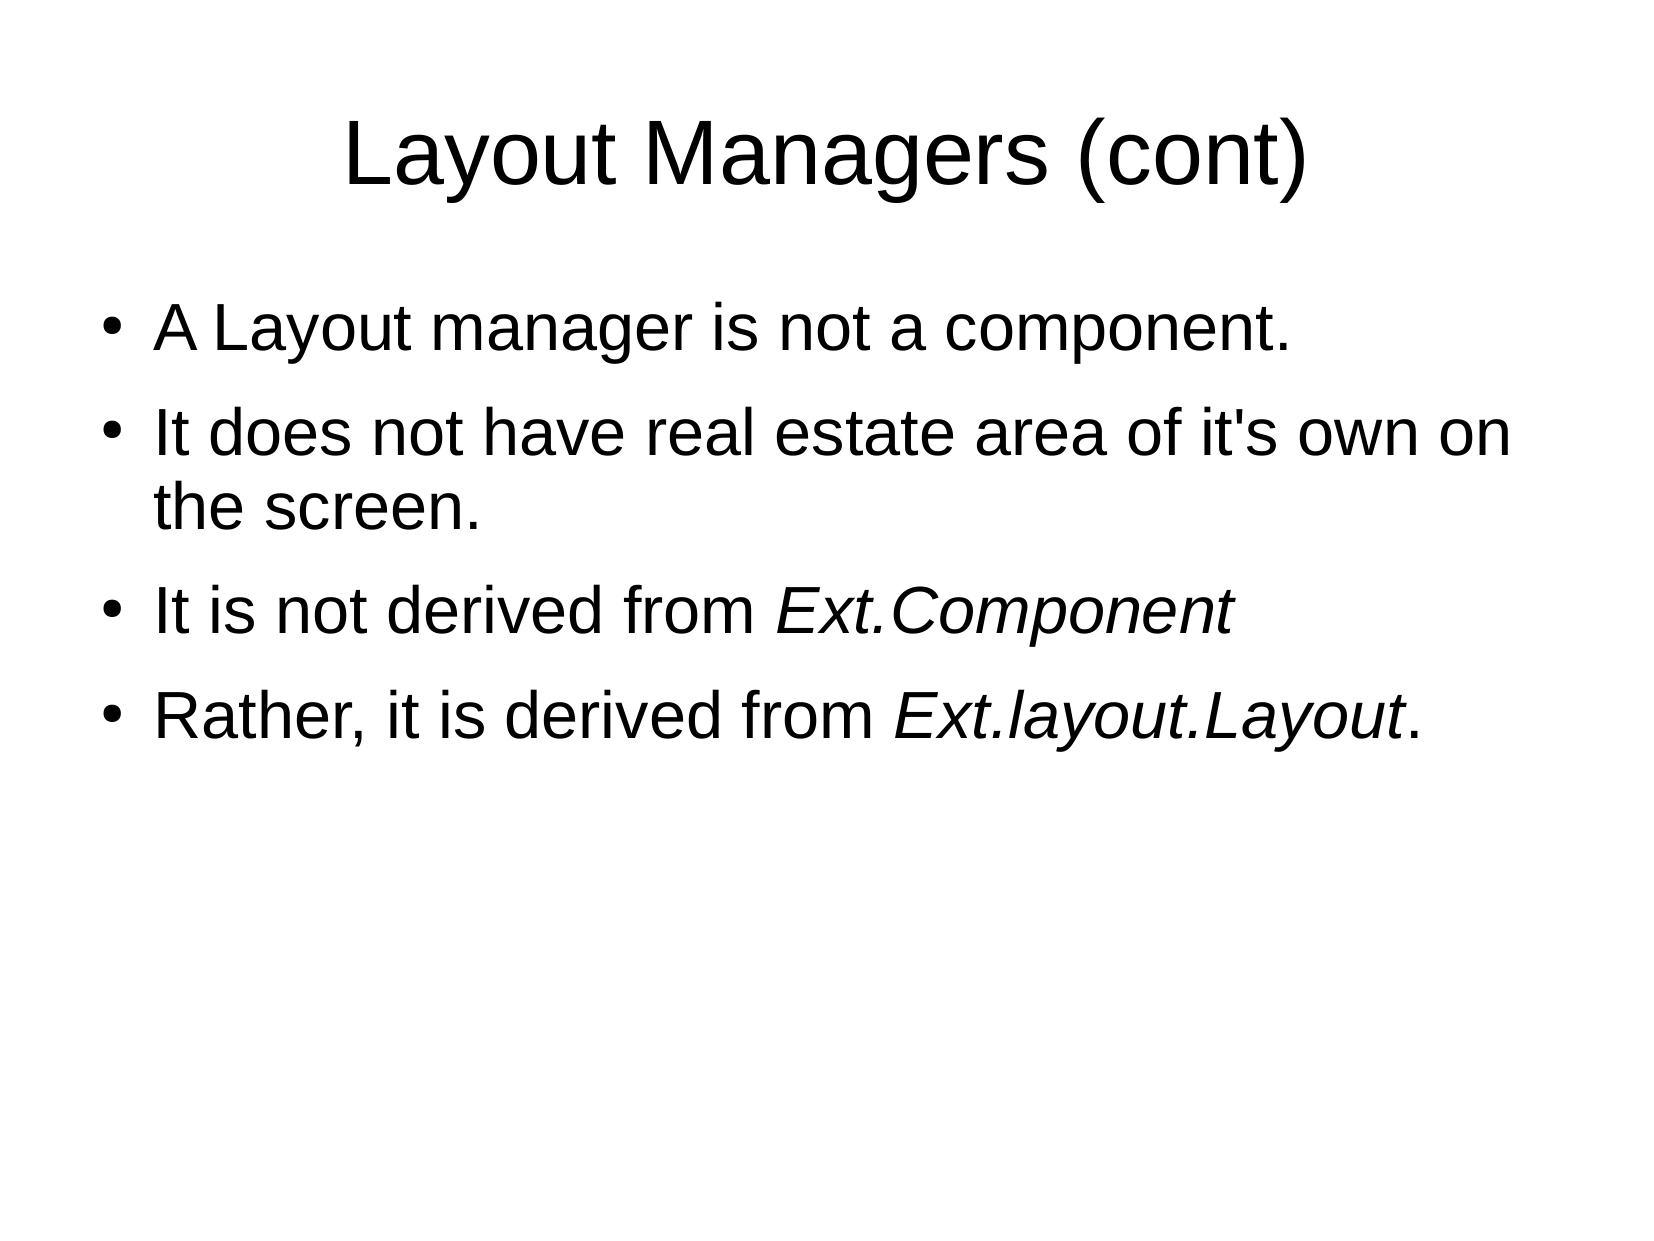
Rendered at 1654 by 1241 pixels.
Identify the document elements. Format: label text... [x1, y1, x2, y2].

title Layout Managers (cont) [82, 49, 1571, 257]
list A Layout manager is not a component. It does not have real estate area of it's own on the screen. It is not derived from Ext.Component Rather, it is derived from Ext.layout.Layout. [82, 290, 1538, 1010]
